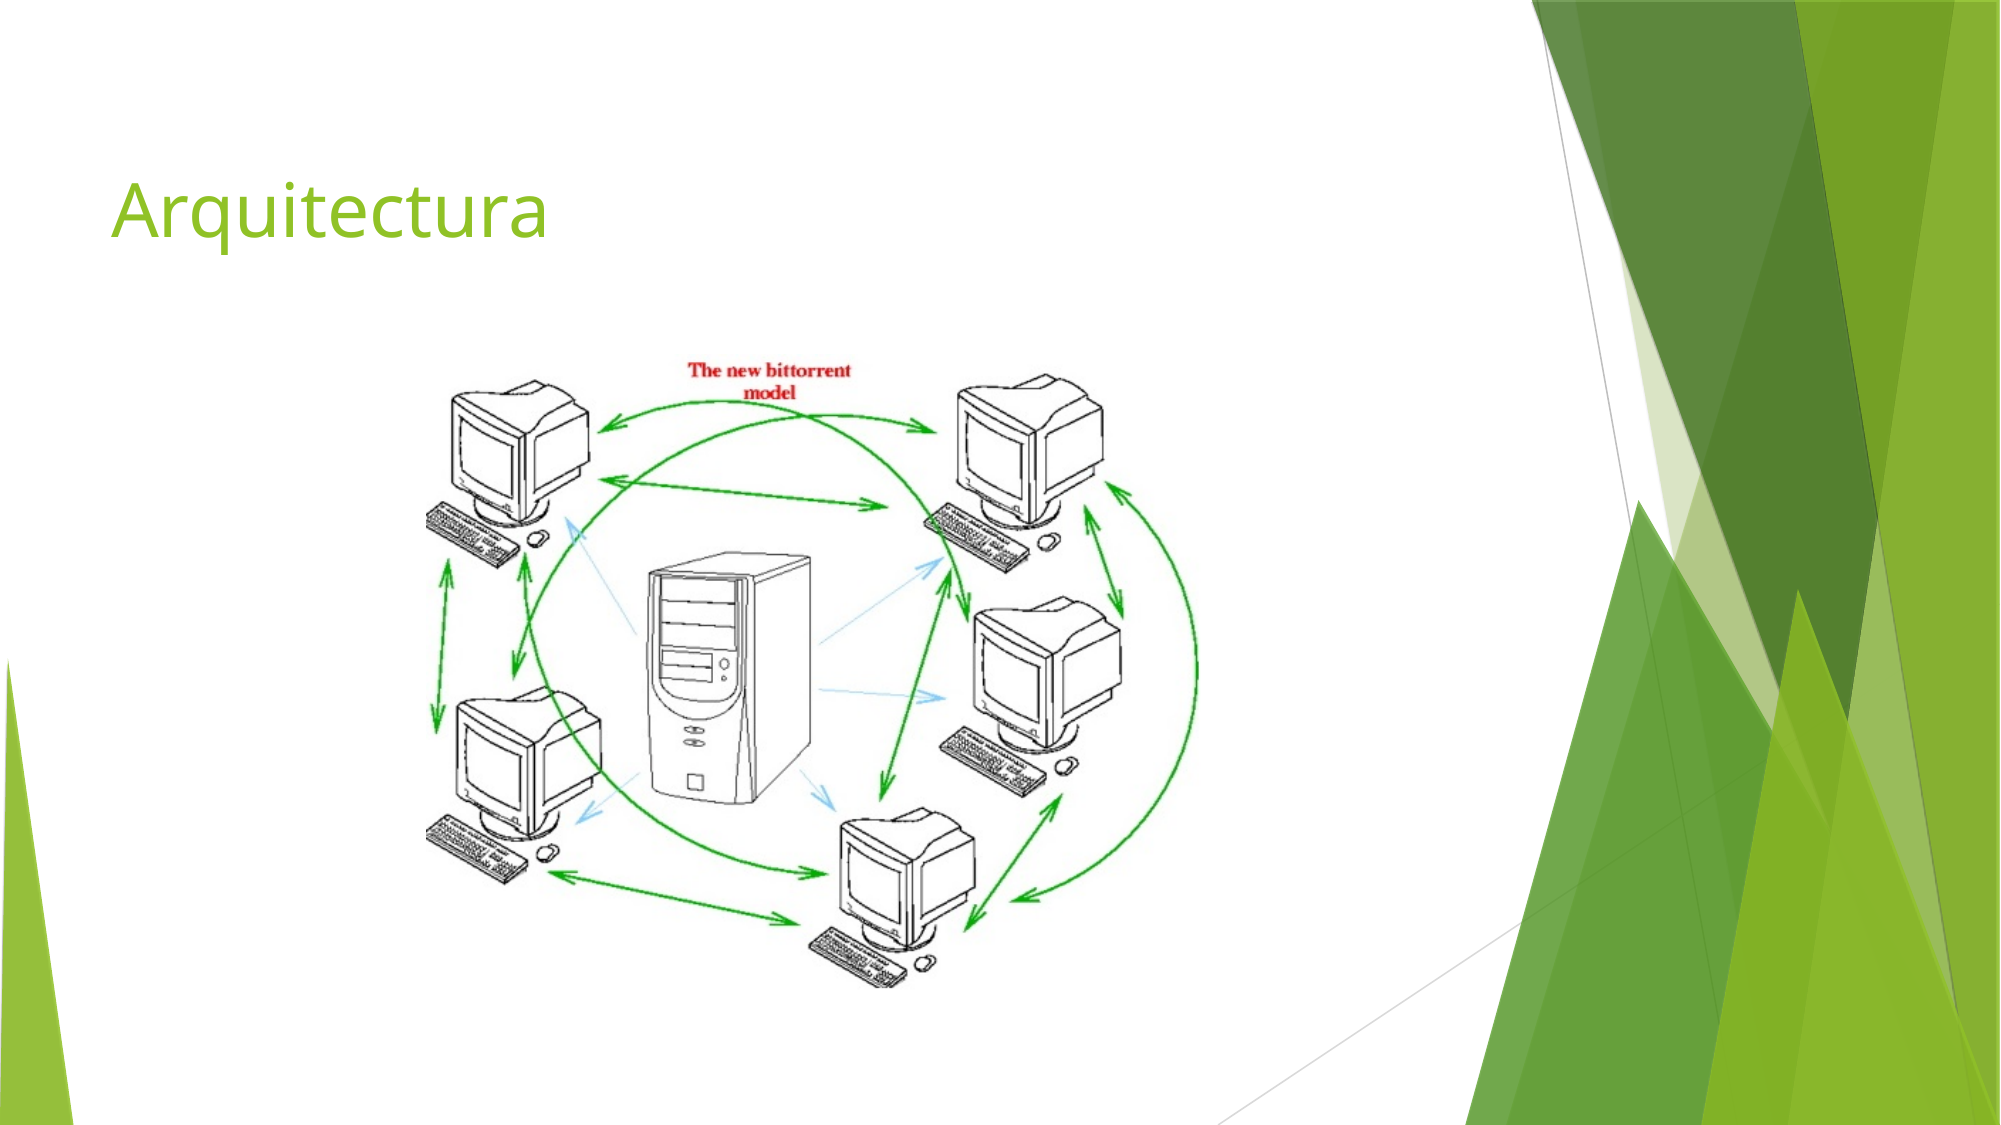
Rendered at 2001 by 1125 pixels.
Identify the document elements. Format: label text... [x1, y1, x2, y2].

picture [426, 354, 1206, 991]
title Arquitectura [111, 99, 1522, 317]
